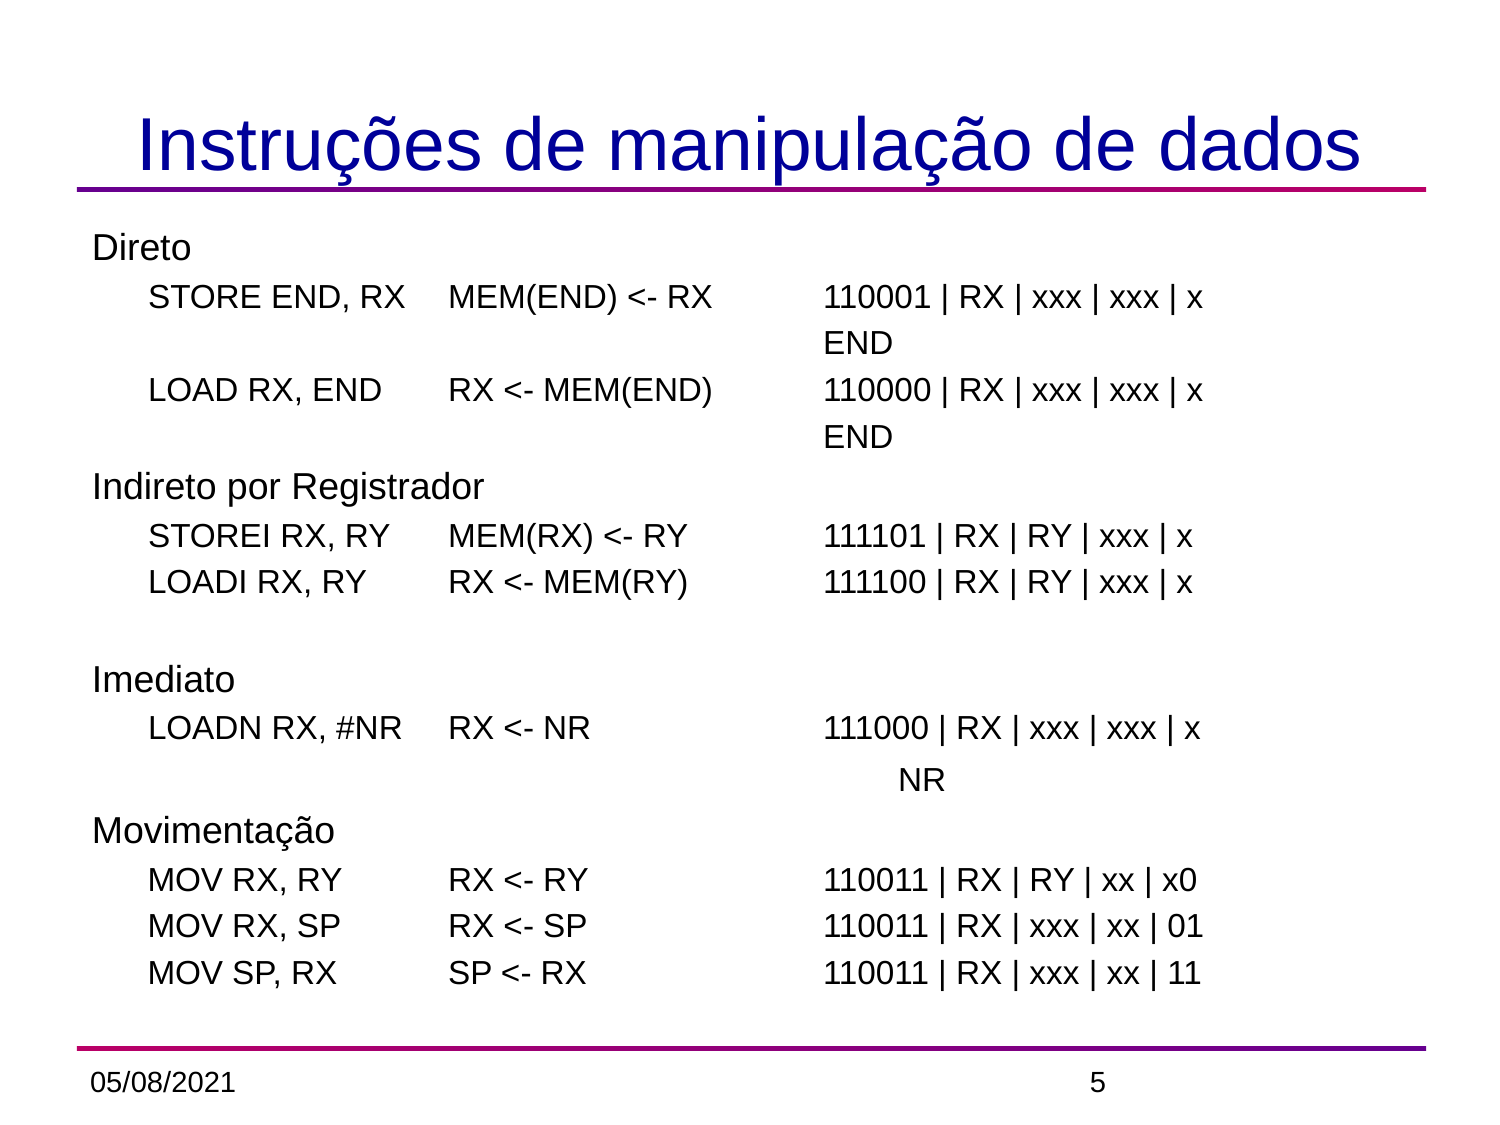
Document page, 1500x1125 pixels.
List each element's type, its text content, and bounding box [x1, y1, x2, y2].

text_box Direto STORE END, RX MEM(END) <- RX 110001 | RX | xxx | xxx | x END LOAD RX, END RX <- MEM(END) 110000 | RX | xxx | xxx | x END Indireto por Registrador STOREI RX, RY MEM(RX) <- RY 111101 | RX | RY | xxx | x LOADI RX, RY RX <- MEM(RY) 111100 | RX | RY | xxx | x Imediato LOADN RX, #NR RX <- NR 111000 | RX | xxx | xxx | x NR Movimentação MOV RX, RY RX <- RY 110011 | RX | RY | xx | x0 MOV RX, SP RX <- SP 110011 | RX | xxx | xx | 01 MOV SP, RX SP <- RX 110011 | RX | xxx | xx | 11 [76, 215, 1427, 1019]
text_box <number> [1074, 1055, 1425, 1125]
text_box Instruções de manipulação de dados [76, 74, 1424, 193]
text_box 05/08/2021 [74, 1055, 425, 1125]
